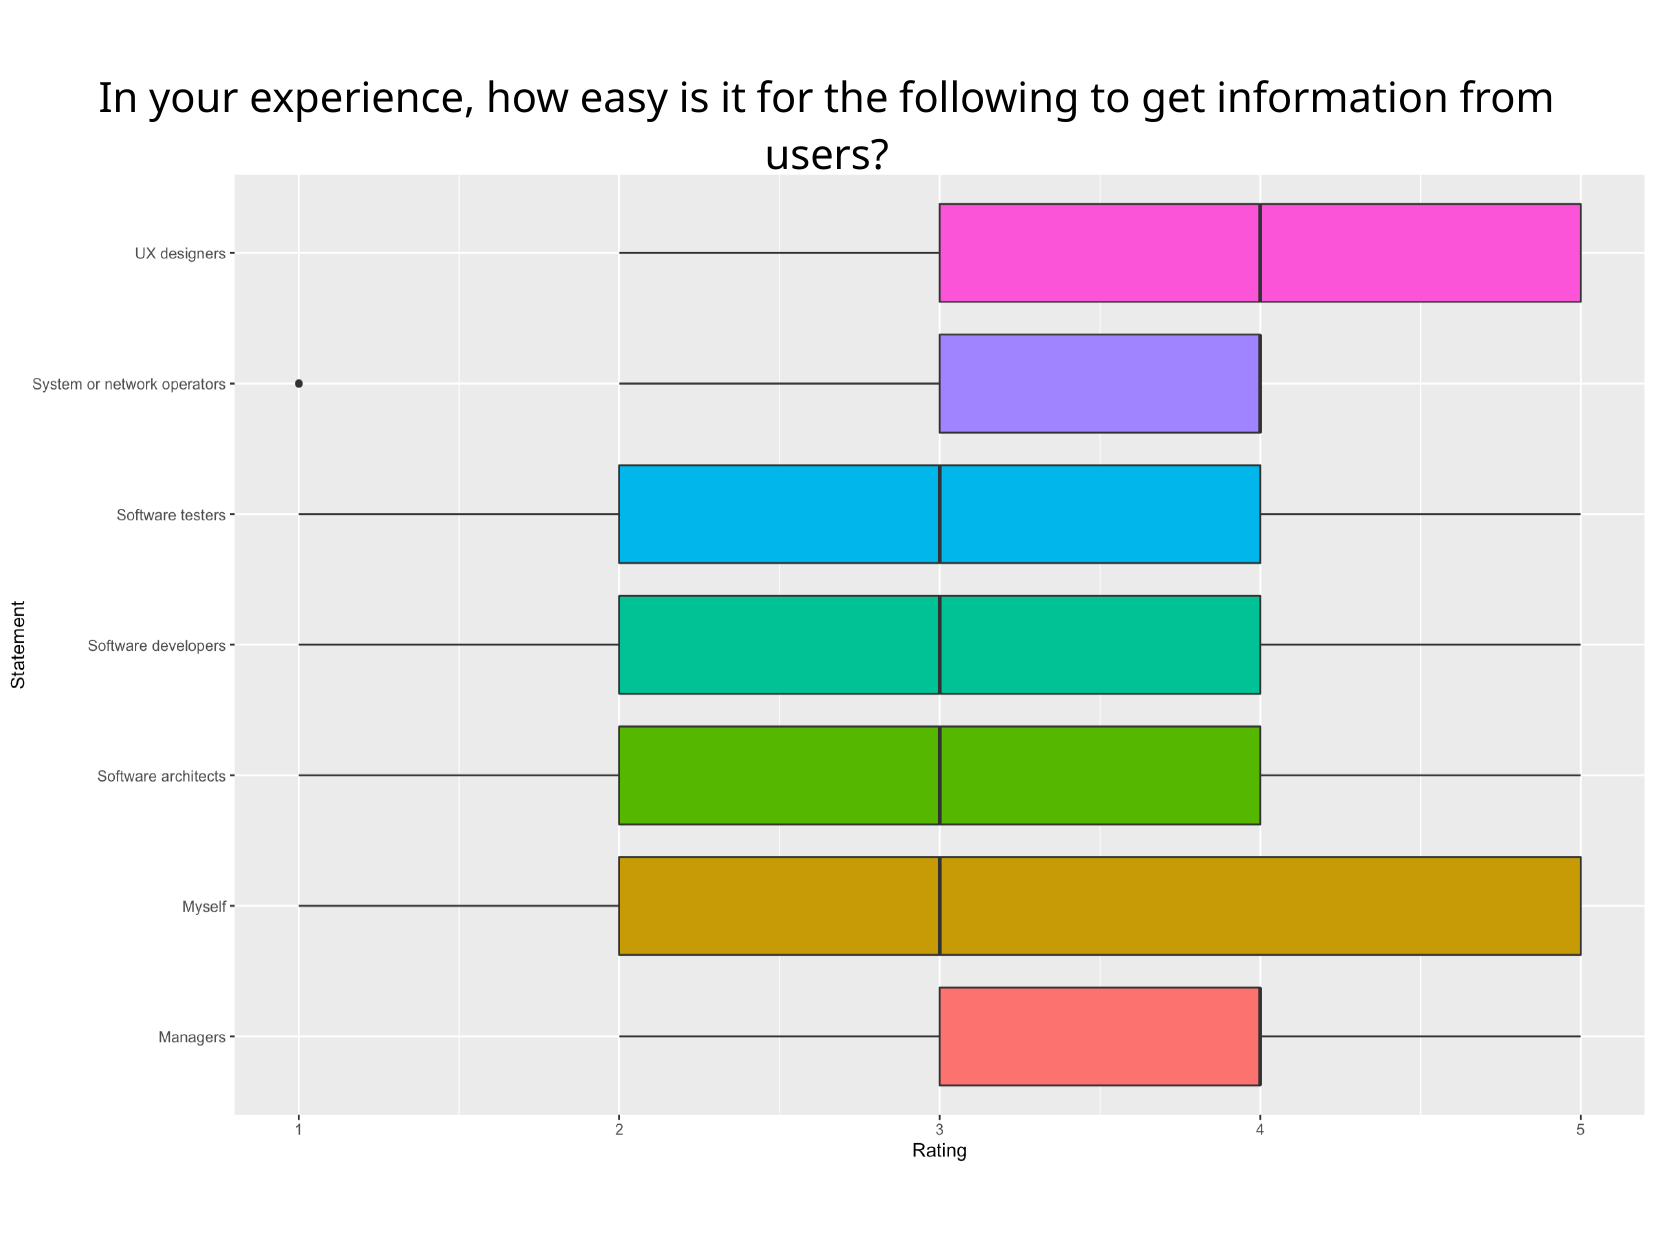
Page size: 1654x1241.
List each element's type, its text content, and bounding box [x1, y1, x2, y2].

title In your experience, how easy is it for the following to get information from users? [82, 49, 1571, 171]
picture [0, 171, 1654, 1167]
